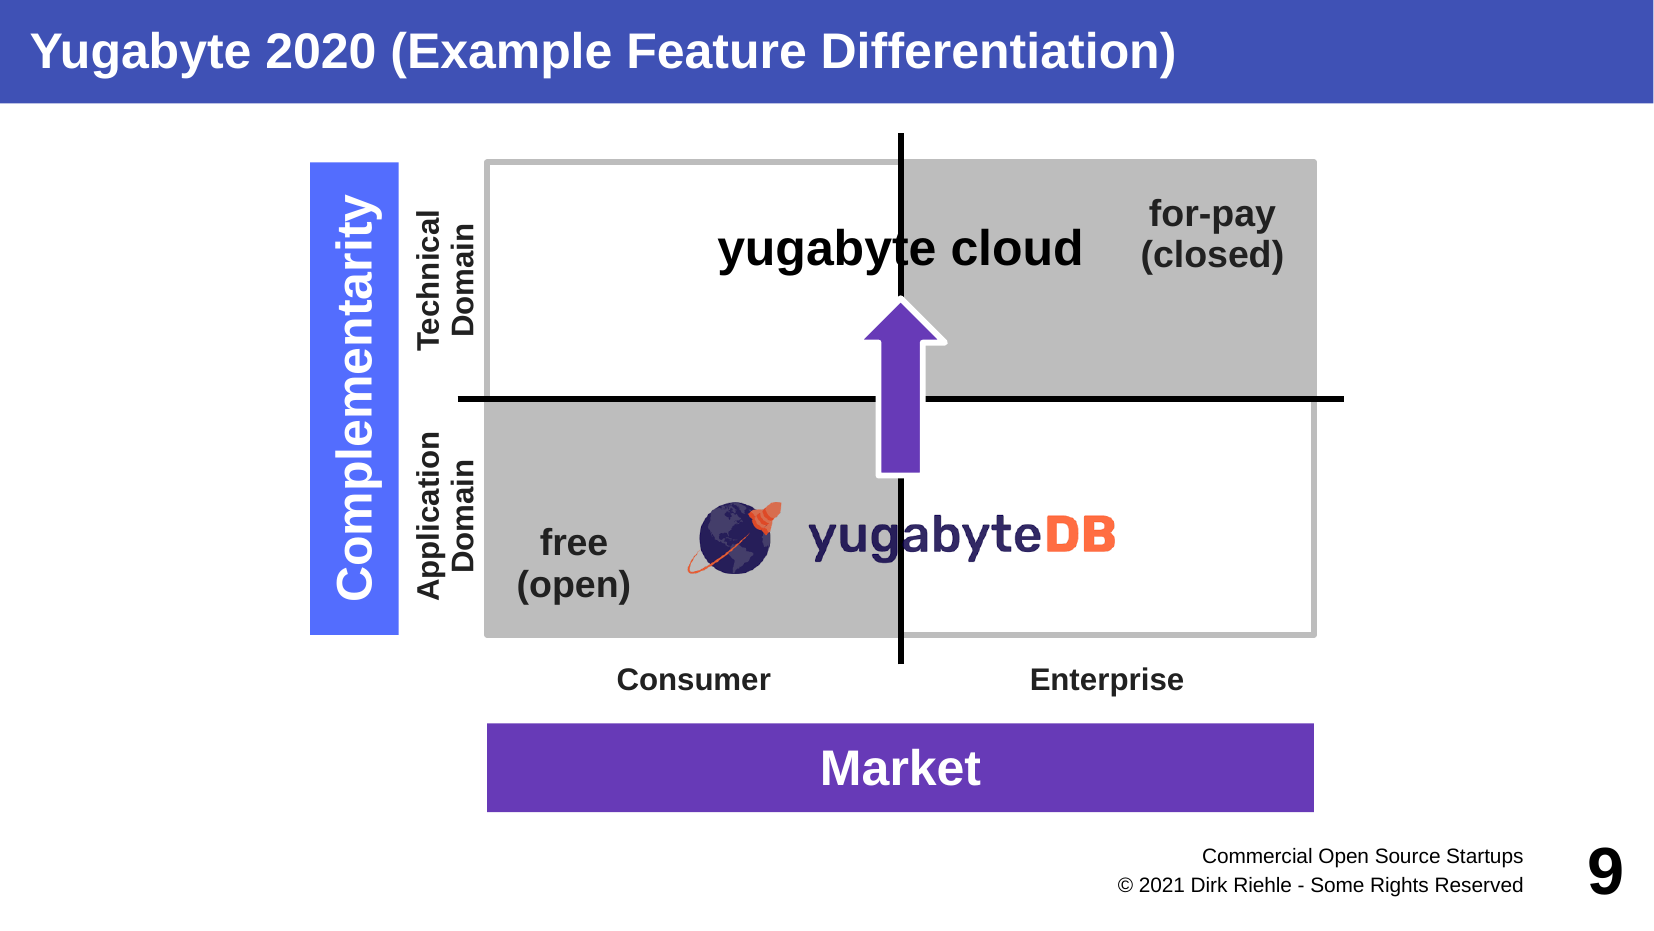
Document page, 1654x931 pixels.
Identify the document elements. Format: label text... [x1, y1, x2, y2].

text_box Consumer [487, 638, 900, 723]
text_box Enterprise [900, 638, 1314, 723]
text_box Complementarity [310, 162, 399, 635]
text_box Technical Domain [399, 162, 484, 398]
text_box [490, 165, 1311, 632]
text_box Application Domain [398, 398, 488, 635]
title Yugabyte 2020 (Example Feature Differentiation) [0, 0, 1654, 104]
text_box free (open) [490, 402, 898, 632]
text_box Market [487, 723, 1314, 813]
text_box for-pay (closed) [904, 165, 1311, 396]
text_box yugabyte cloud [605, 188, 1196, 308]
picture [687, 502, 1115, 574]
